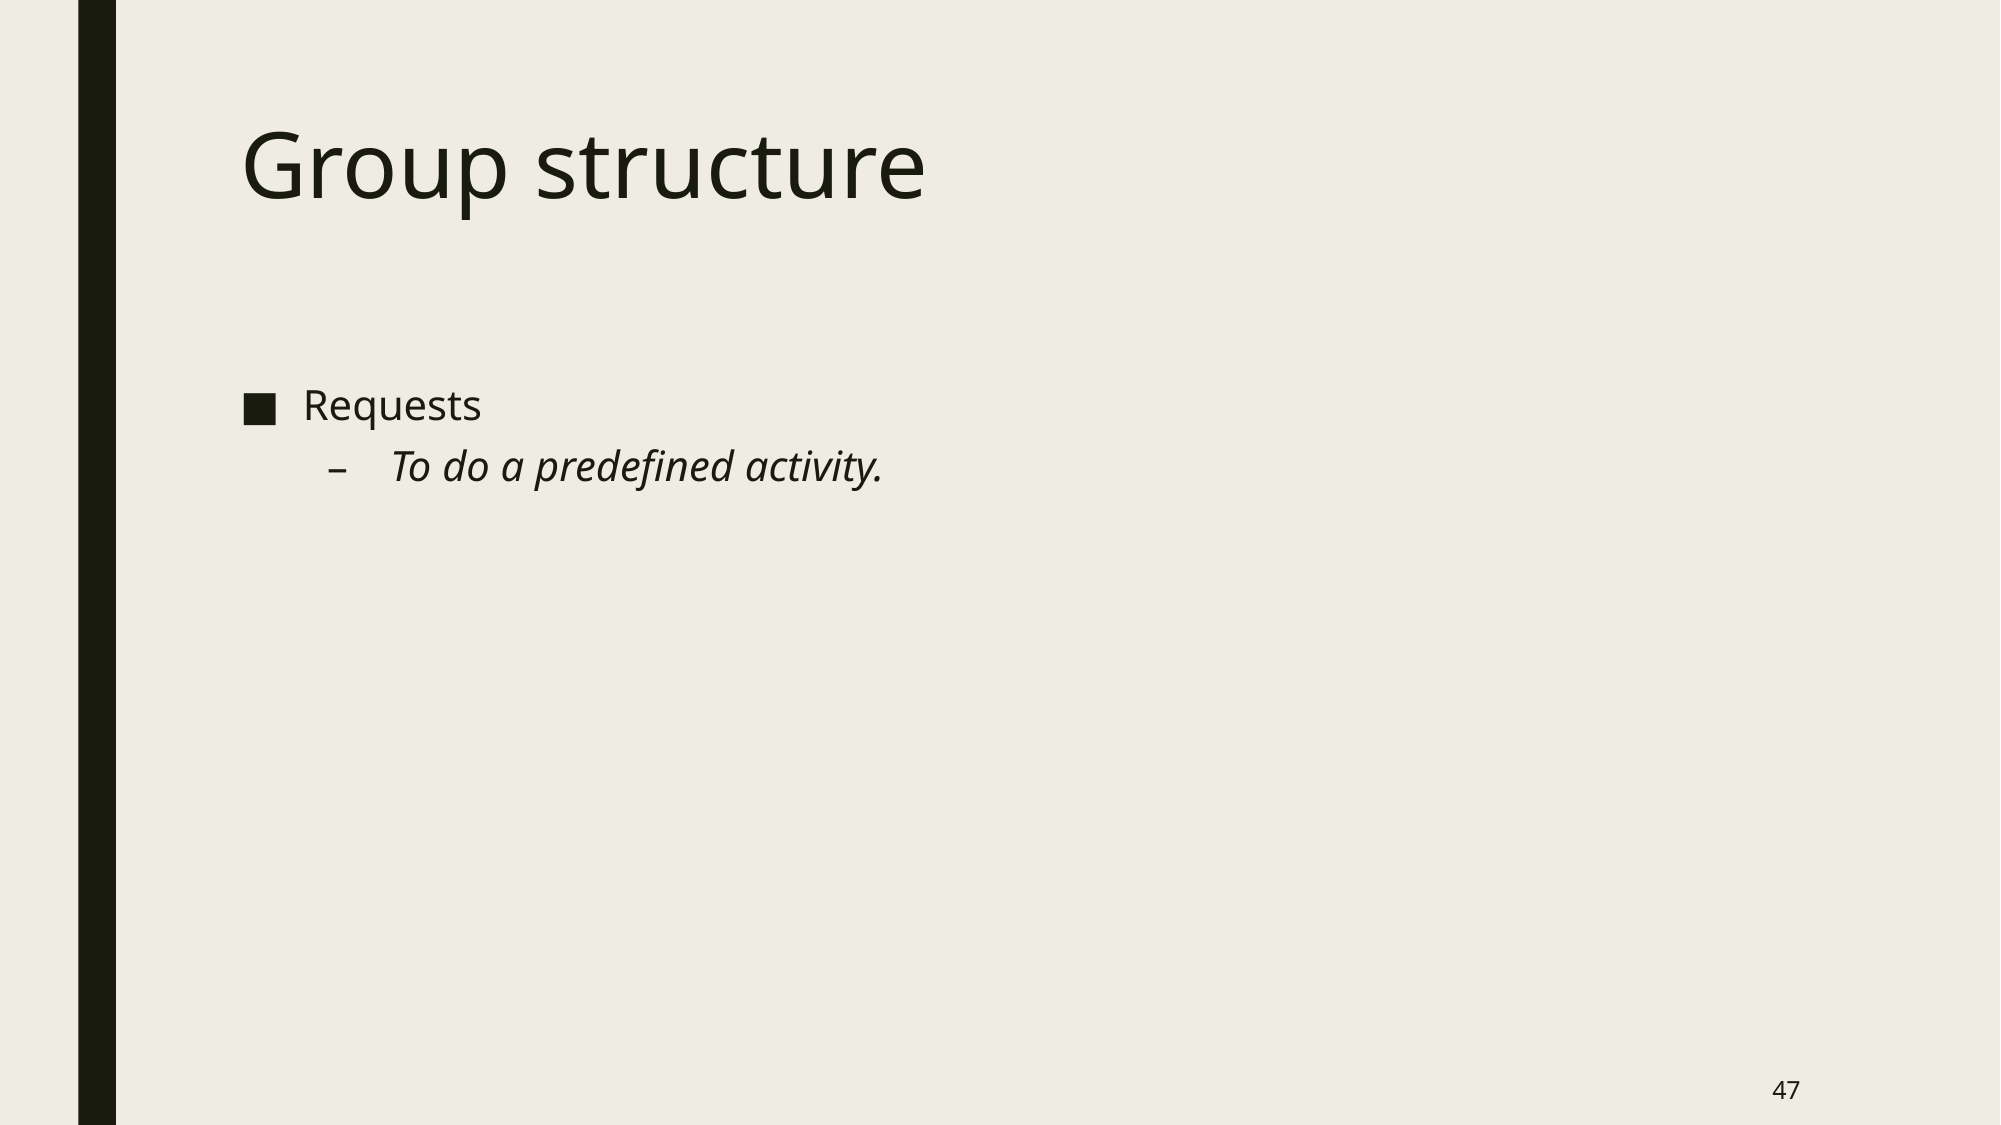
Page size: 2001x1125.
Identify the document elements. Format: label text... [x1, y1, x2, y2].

list Requests To do a predefined activity. [225, 375, 1800, 963]
title Group structure [225, 112, 1800, 357]
slide_number <number> [1553, 1058, 1816, 1125]
